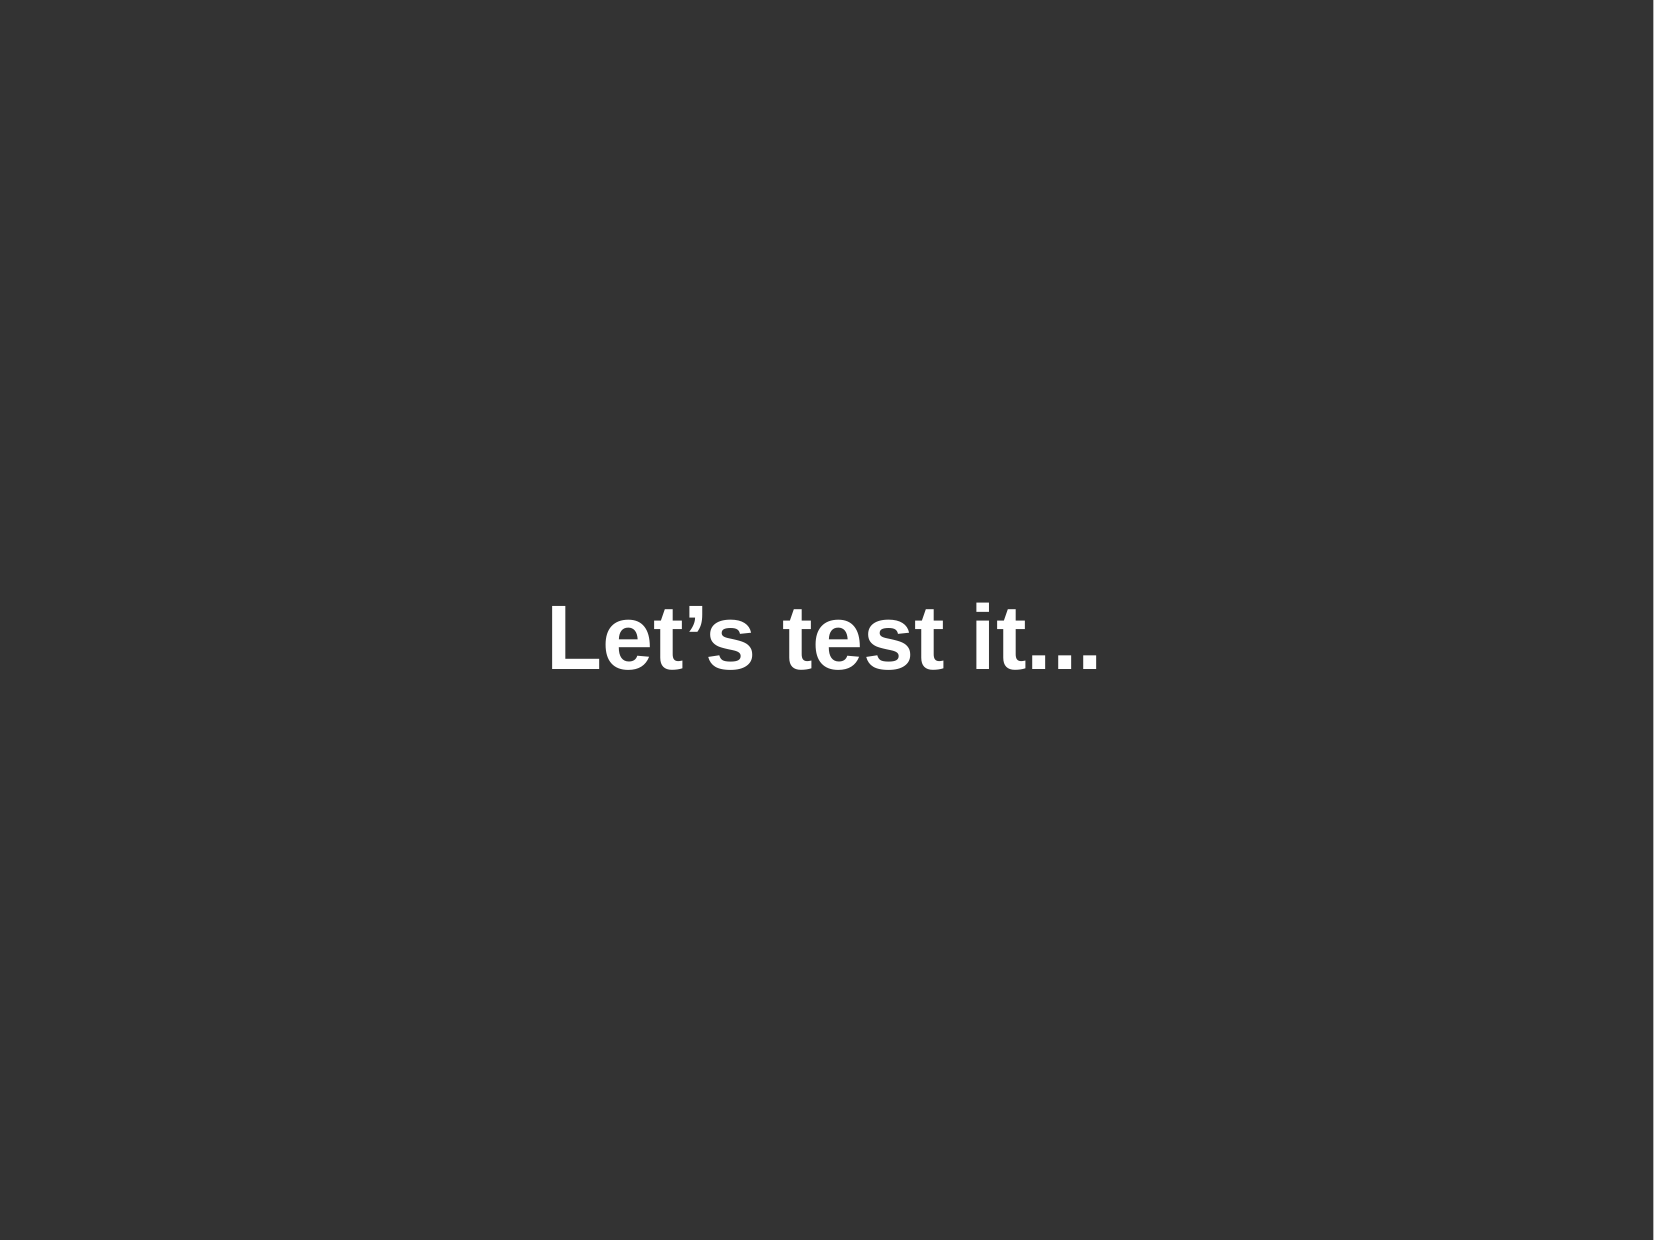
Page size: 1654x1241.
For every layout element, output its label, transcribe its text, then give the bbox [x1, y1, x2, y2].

title Let’s test it... [30, 586, 1621, 690]
